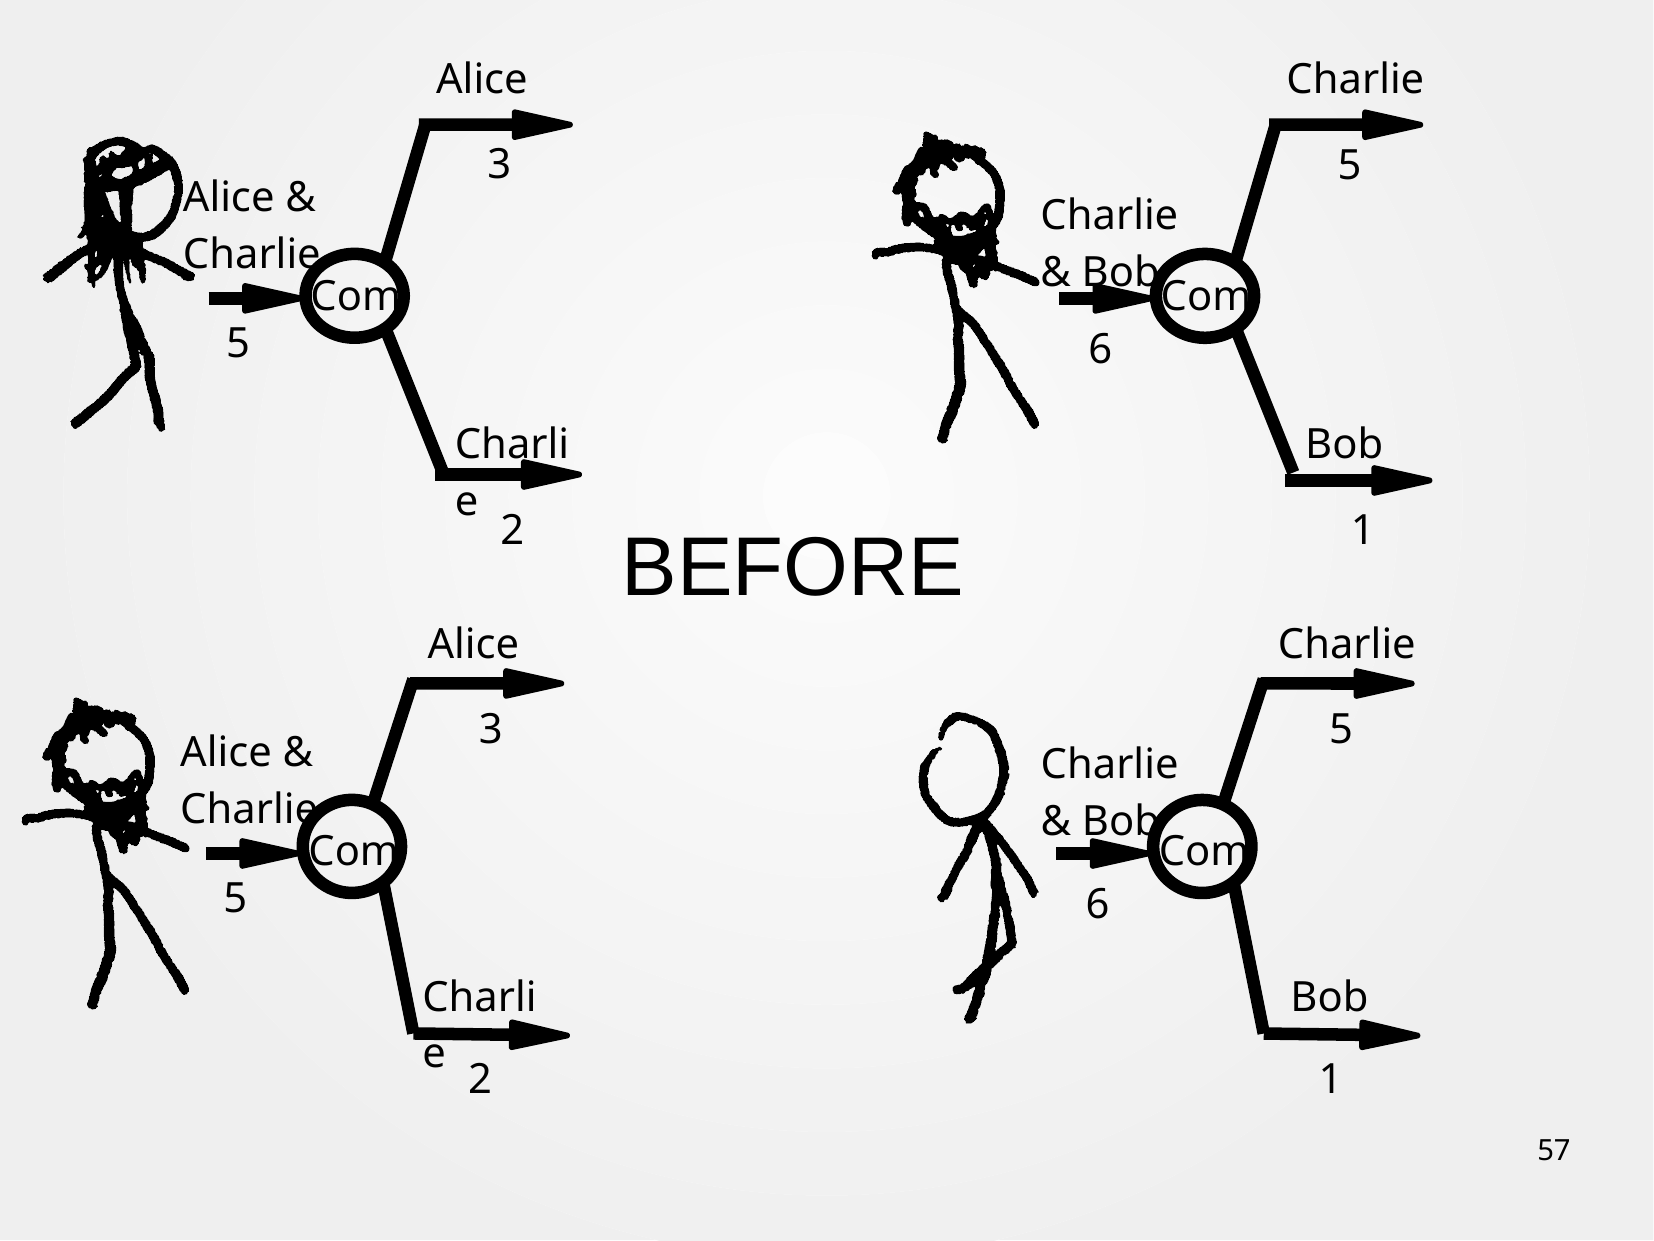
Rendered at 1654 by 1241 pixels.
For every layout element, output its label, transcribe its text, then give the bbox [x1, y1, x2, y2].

text_box Com [1143, 813, 1282, 929]
text_box 3 [463, 693, 519, 779]
text_box Charlie & Bob [1042, 726, 1199, 842]
text_box 5 [211, 305, 266, 393]
text_box Com [293, 813, 431, 929]
text_box 5 [1314, 693, 1369, 779]
text_box Alice & Charlie [192, 714, 339, 868]
text_box Com [1145, 258, 1284, 374]
text_box 6 [1070, 866, 1126, 951]
text_box 2 [453, 1041, 517, 1129]
text_box Bob [1290, 406, 1453, 472]
text_box 3 [472, 128, 527, 214]
text_box Alice [421, 41, 562, 128]
text_box Bob [1275, 958, 1406, 1024]
picture [41, 135, 197, 432]
text_box Charlie [407, 958, 573, 1046]
text_box Charlie [1271, 41, 1447, 128]
picture [915, 708, 1042, 1027]
text_box Alice [412, 606, 553, 693]
text_box Alice & Charlie [197, 158, 342, 313]
text_box 2 [485, 492, 549, 579]
text_box Charlie [440, 406, 603, 472]
text_box 5 [208, 860, 263, 948]
text_box BEFORE [587, 513, 999, 621]
picture [19, 695, 192, 1011]
text_box 5 [1323, 128, 1378, 214]
text_box Charlie & Bob [1042, 177, 1199, 293]
text_box 1 [1336, 492, 1400, 579]
text_box 1 [1303, 1041, 1367, 1129]
text_box 6 [1073, 311, 1128, 390]
text_box Charlie [1263, 606, 1447, 693]
text_box Com [295, 258, 433, 374]
picture [869, 129, 1042, 445]
